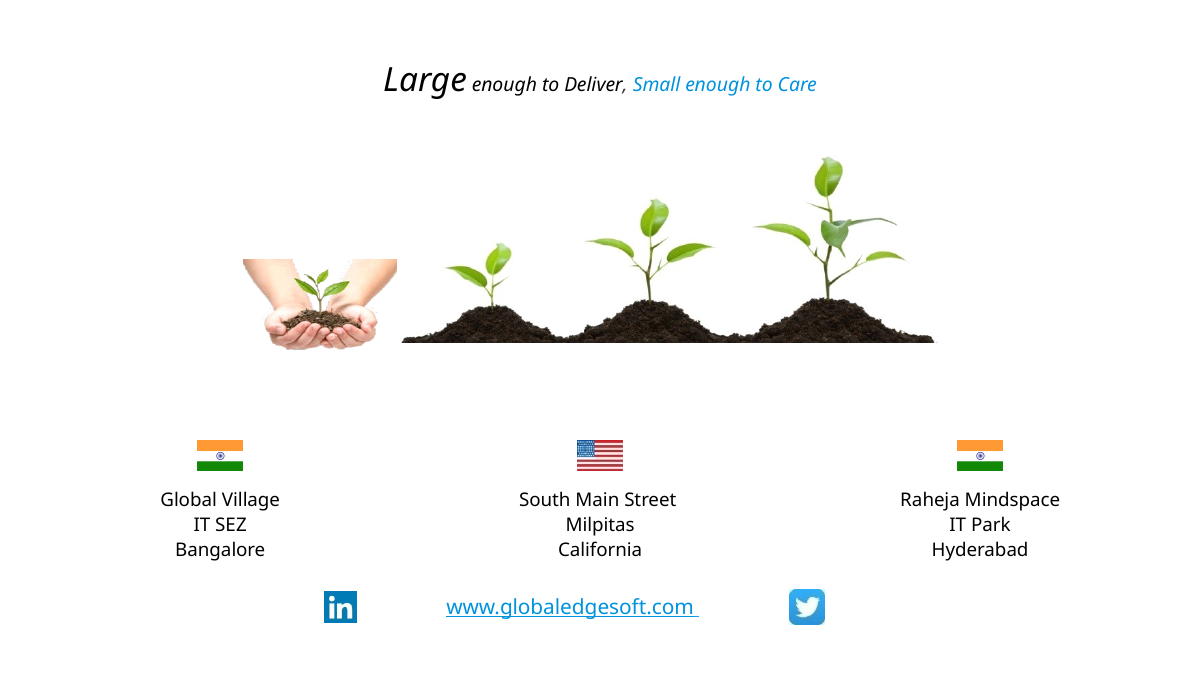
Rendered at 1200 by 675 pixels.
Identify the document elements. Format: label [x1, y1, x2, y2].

picture [789, 589, 825, 625]
picture [577, 440, 623, 471]
picture [197, 440, 243, 471]
picture [337, 603, 353, 619]
picture [329, 596, 334, 619]
picture [243, 117, 957, 350]
picture [957, 440, 1003, 471]
